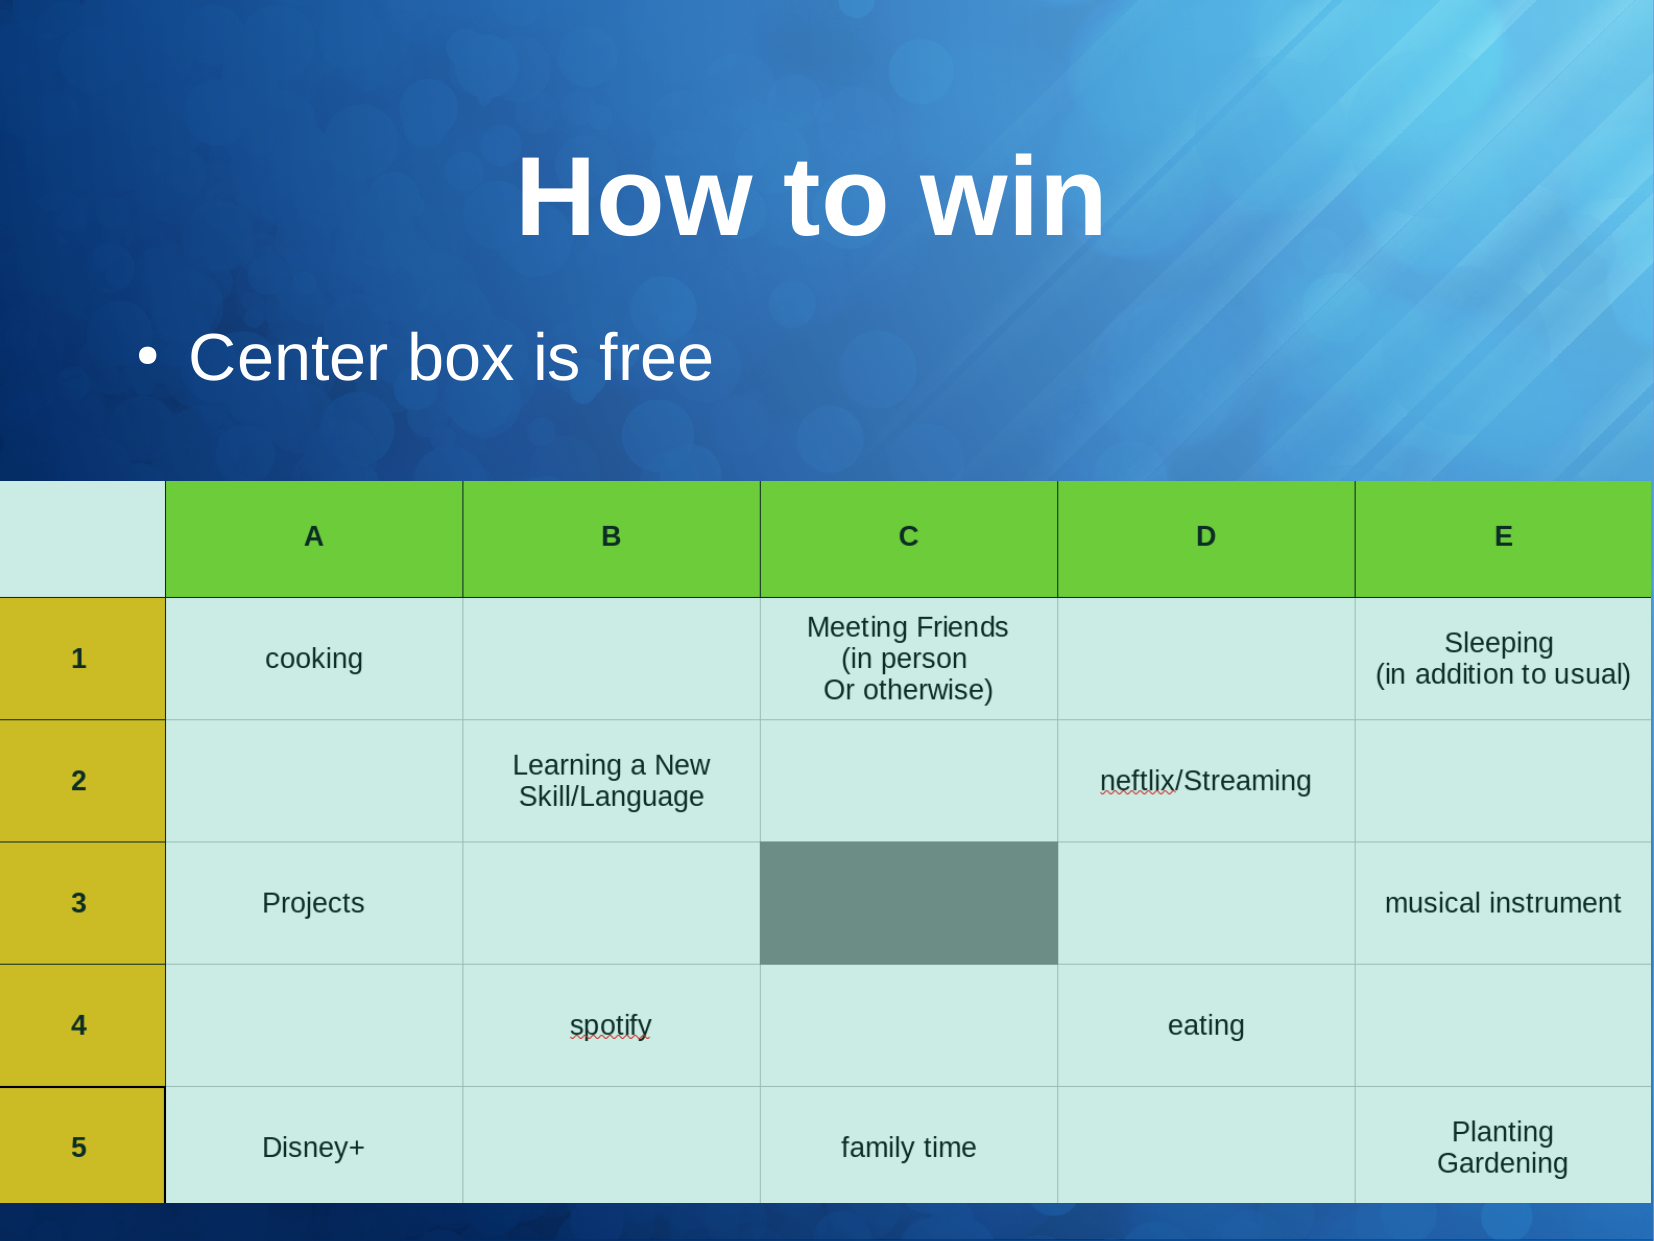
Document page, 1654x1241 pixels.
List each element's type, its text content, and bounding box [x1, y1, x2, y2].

picture [0, 0, 1654, 1241]
list Center box is free [118, 319, 1571, 481]
title How to win [118, 112, 1506, 281]
